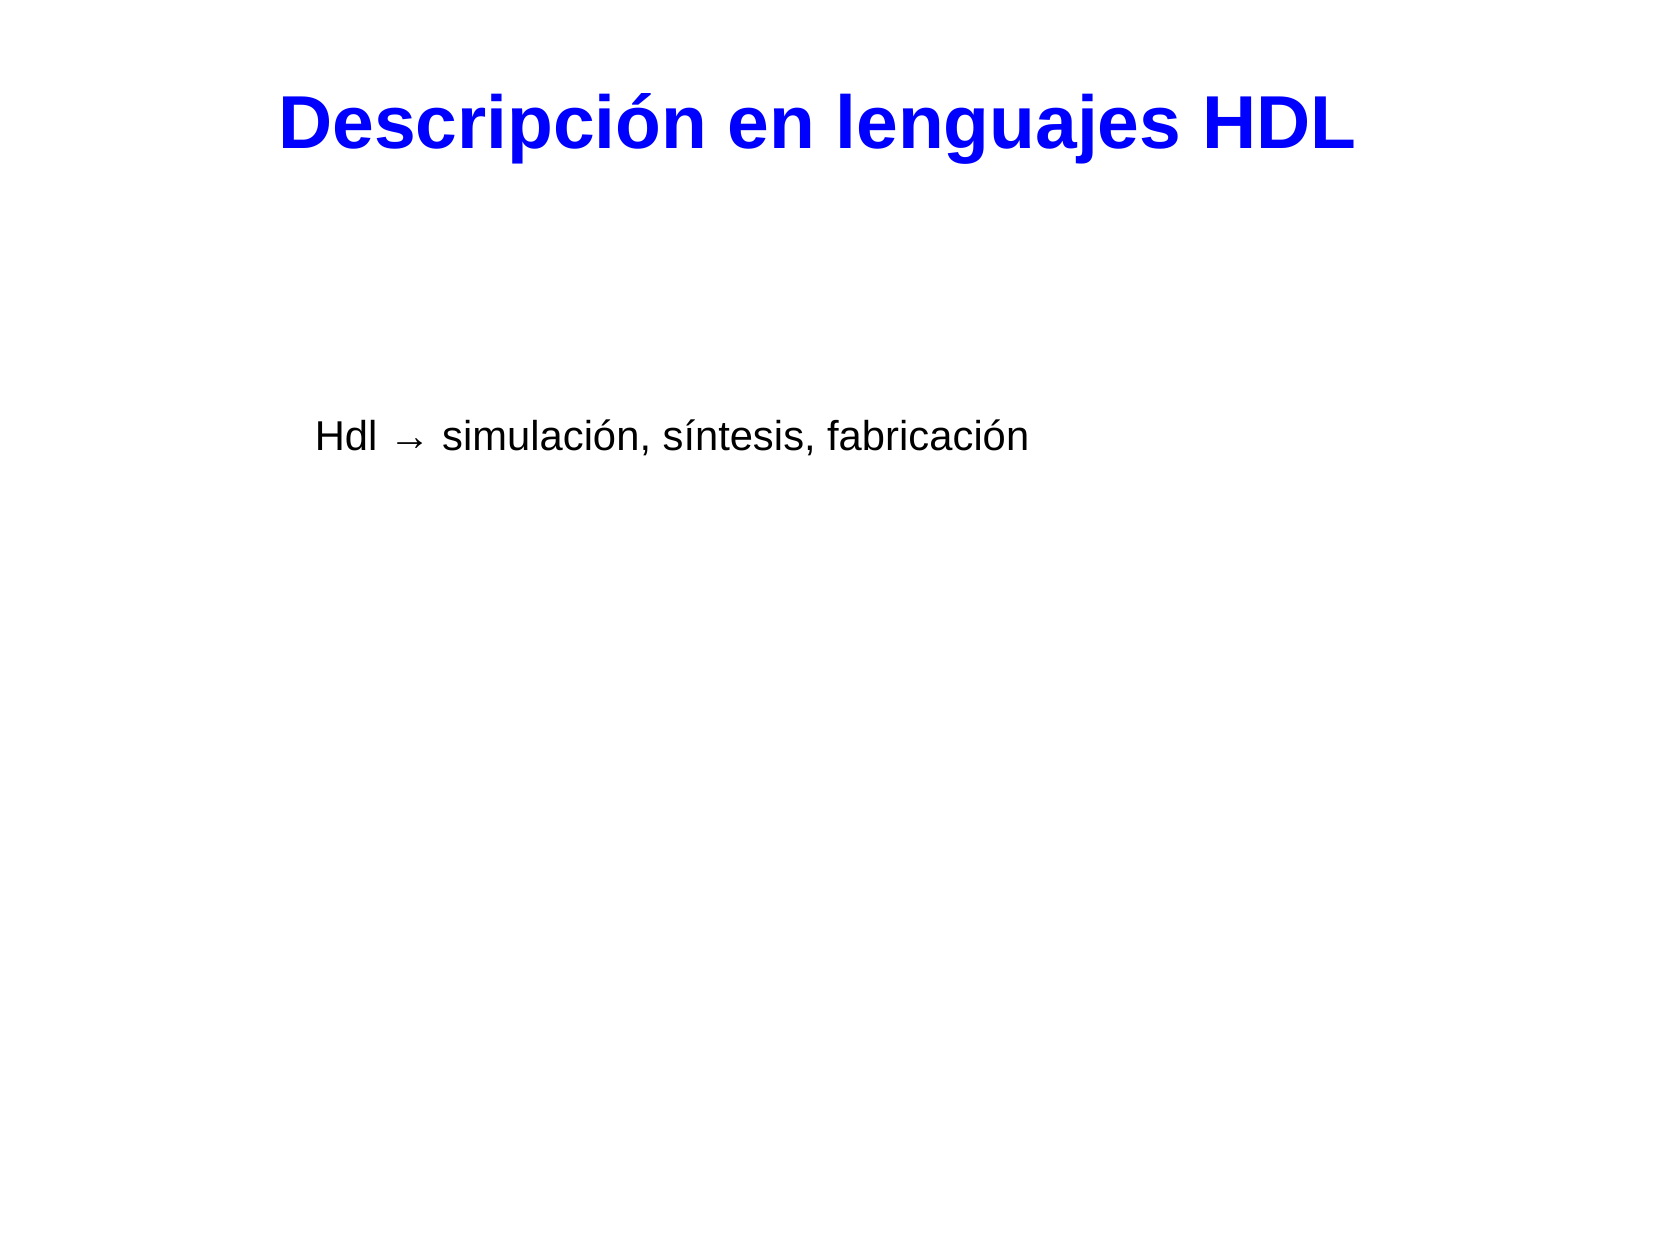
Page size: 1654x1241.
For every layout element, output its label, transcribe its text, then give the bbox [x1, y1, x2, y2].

text_box Hdl → simulación, síntesis, fabricación [300, 405, 1201, 526]
text_box Descripción en lenguajes HDL [90, 73, 1546, 211]
